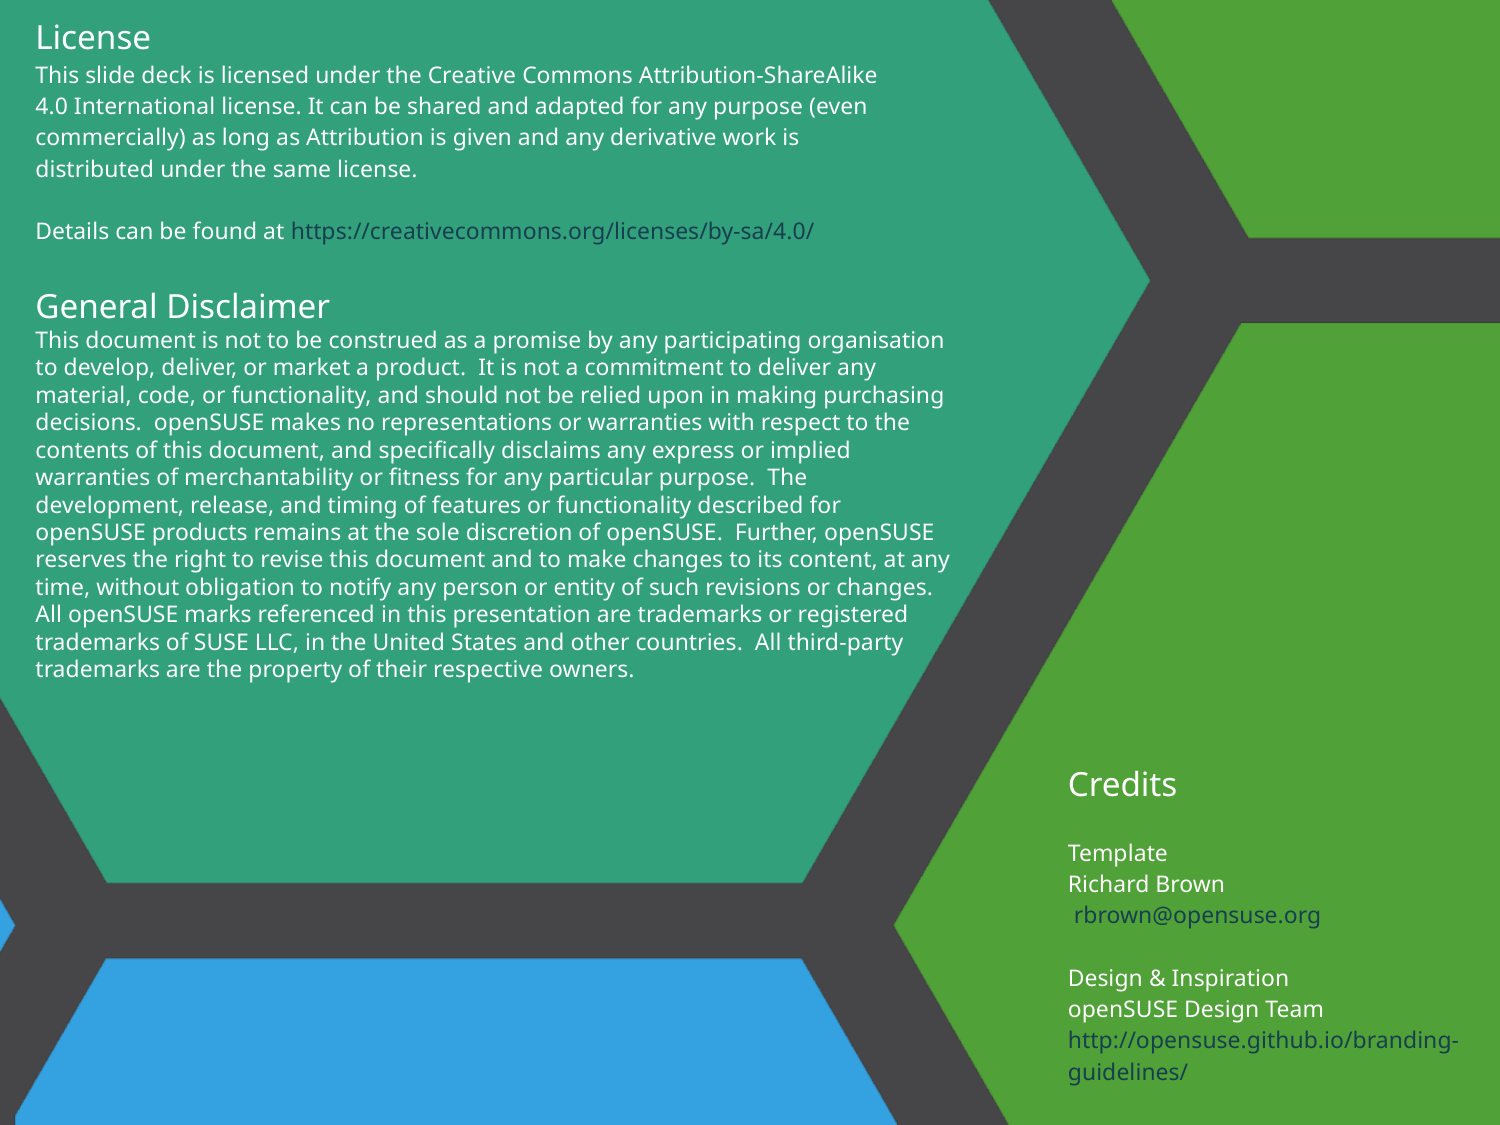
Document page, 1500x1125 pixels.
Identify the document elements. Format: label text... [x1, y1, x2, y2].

text_box License This slide deck is licensed under the Creative Commons Attribution-ShareAlike 4.0 International license. It can be shared and adapted for any purpose (even commercially) as long as Attribution is given and any derivative work is distributed under the same license. Details can be found at https://creativecommons.org/licenses/by-sa/4.0/ [20, 6, 918, 266]
picture [0, 0, 1500, 1125]
text_box Credits Template Richard Brown rbrown@opensuse.org Design & Inspiration openSUSE Design Team http://opensuse.github.io/branding-guidelines/ [1053, 753, 1491, 1074]
